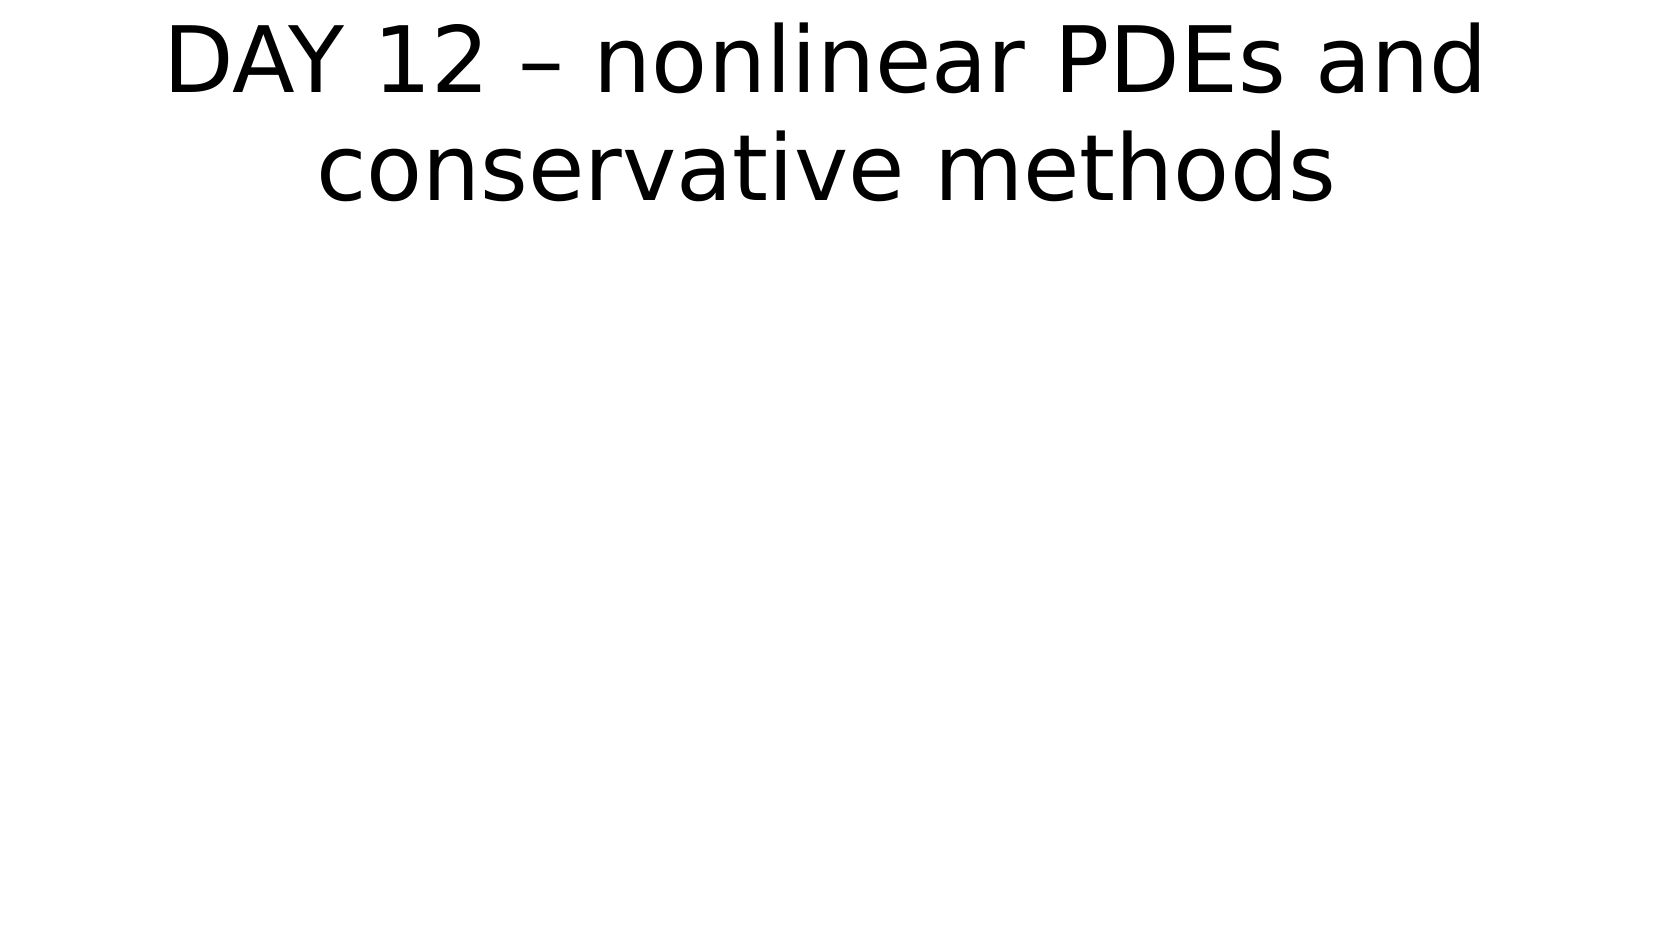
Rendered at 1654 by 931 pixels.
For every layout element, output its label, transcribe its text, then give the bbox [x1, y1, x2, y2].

title DAY 12 – nonlinear PDEs and conservative methods [82, 7, 1571, 222]
